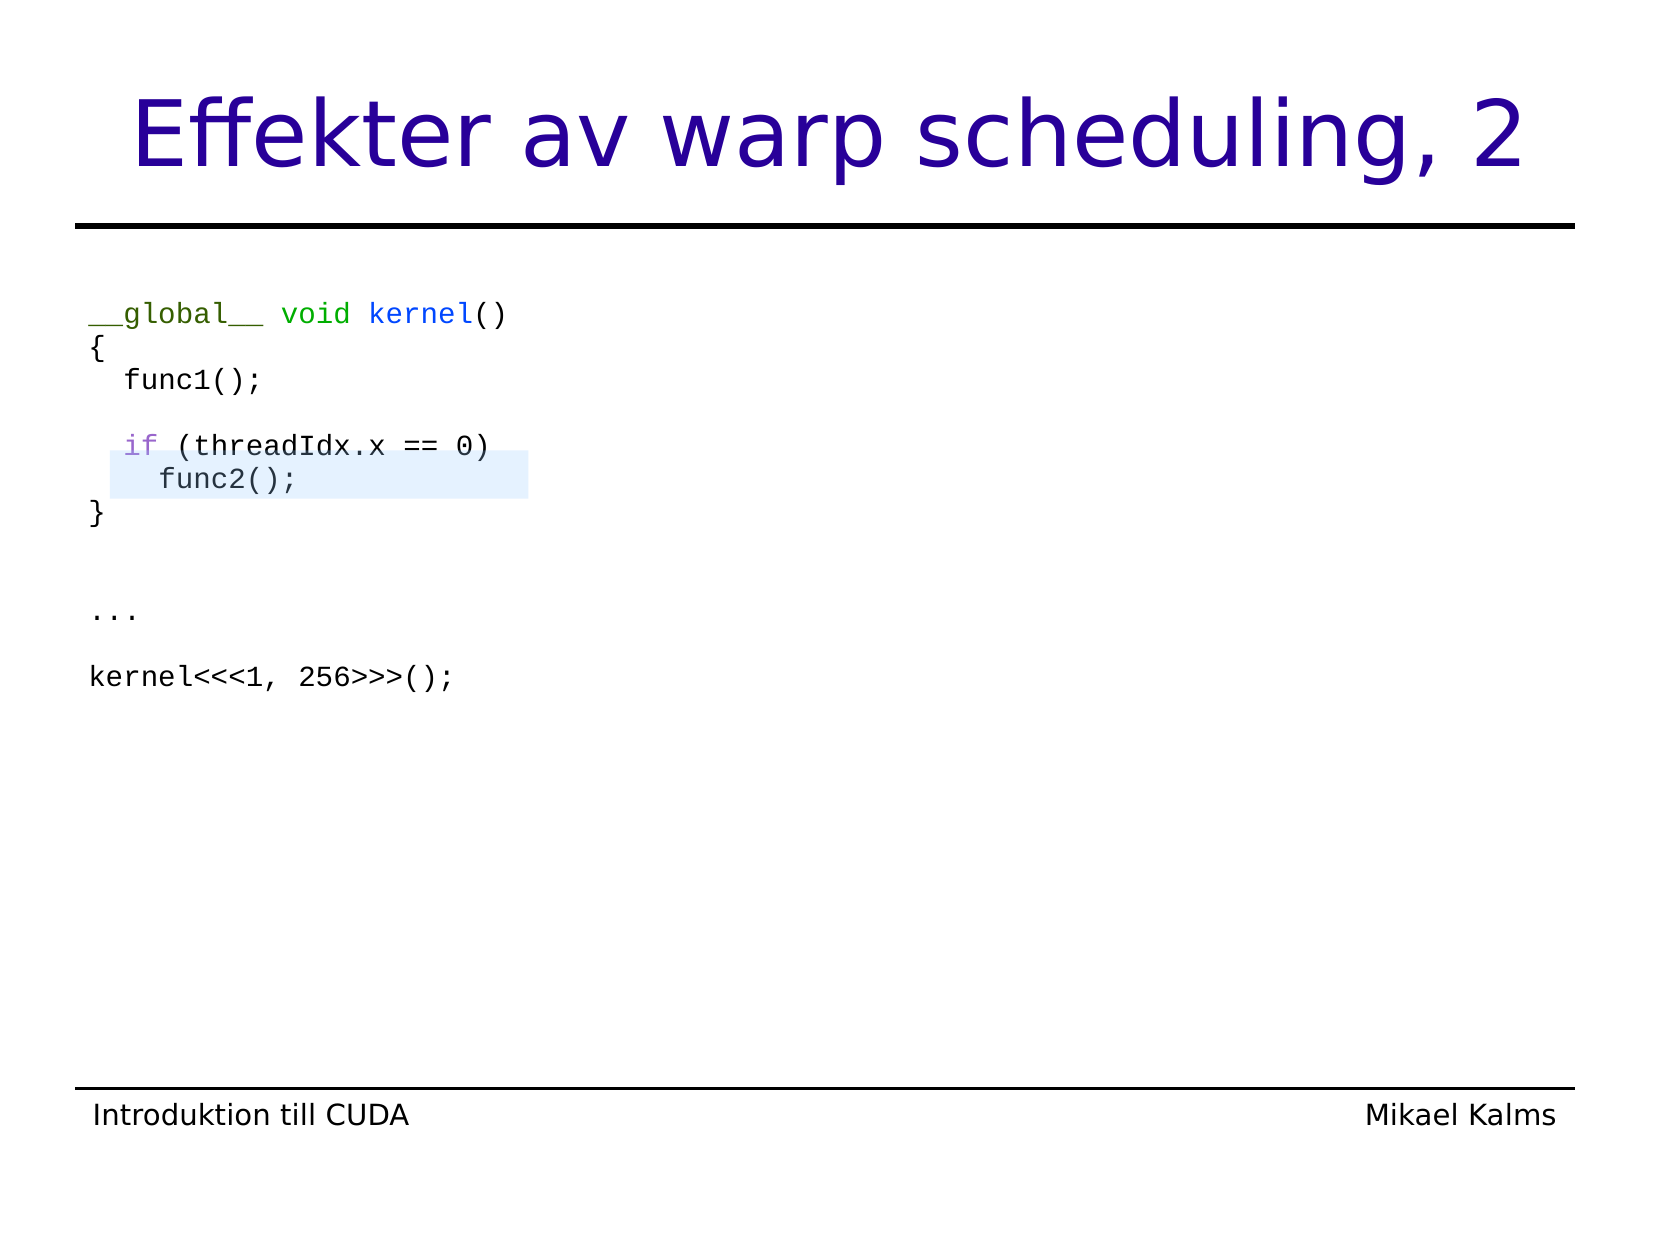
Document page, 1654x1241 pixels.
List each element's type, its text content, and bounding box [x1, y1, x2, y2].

title Effekter av warp scheduling, 2 [86, 38, 1576, 231]
text_box Introduktion till CUDA [75, 1088, 428, 1144]
text_box [109, 450, 529, 499]
text_box Mikael Kalms [1347, 1088, 1576, 1144]
text_box __global__ void kernel() { func1(); if (threadIdx.x == 0) func2(); } ... kernel<<<1, 256>>>(); [73, 291, 777, 798]
